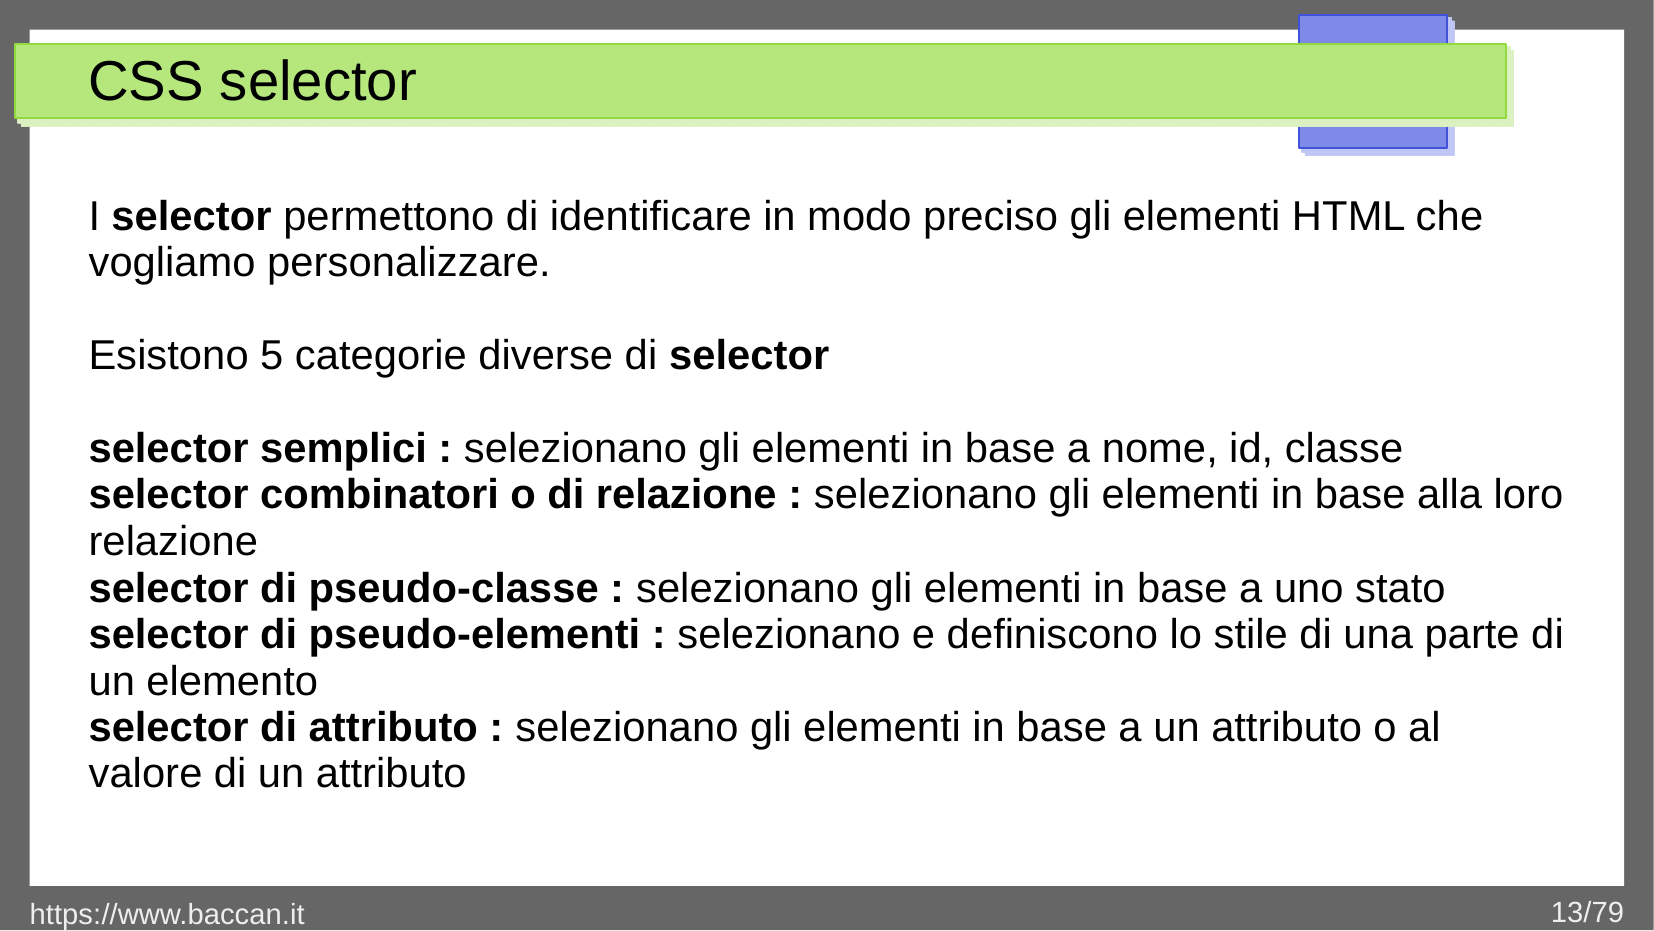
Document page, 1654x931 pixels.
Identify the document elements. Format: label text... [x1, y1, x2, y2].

text_box I selector permettono di identificare in modo preciso gli elementi HTML che vogliamo personalizzare. Esistono 5 categorie diverse di selector selector semplici : selezionano gli elementi in base a nome, id, classe selector combinatori o di relazione : selezionano gli elementi in base alla loro relazione selector di pseudo-classe : selezionano gli elementi in base a uno stato selector di pseudo-elementi : selezionano e definiscono lo stile di una parte di un elemento selector di attributo : selezionano gli elementi in base a un attributo o al valore di un attributo [88, 169, 1565, 820]
title CSS selector [88, 44, 1506, 119]
